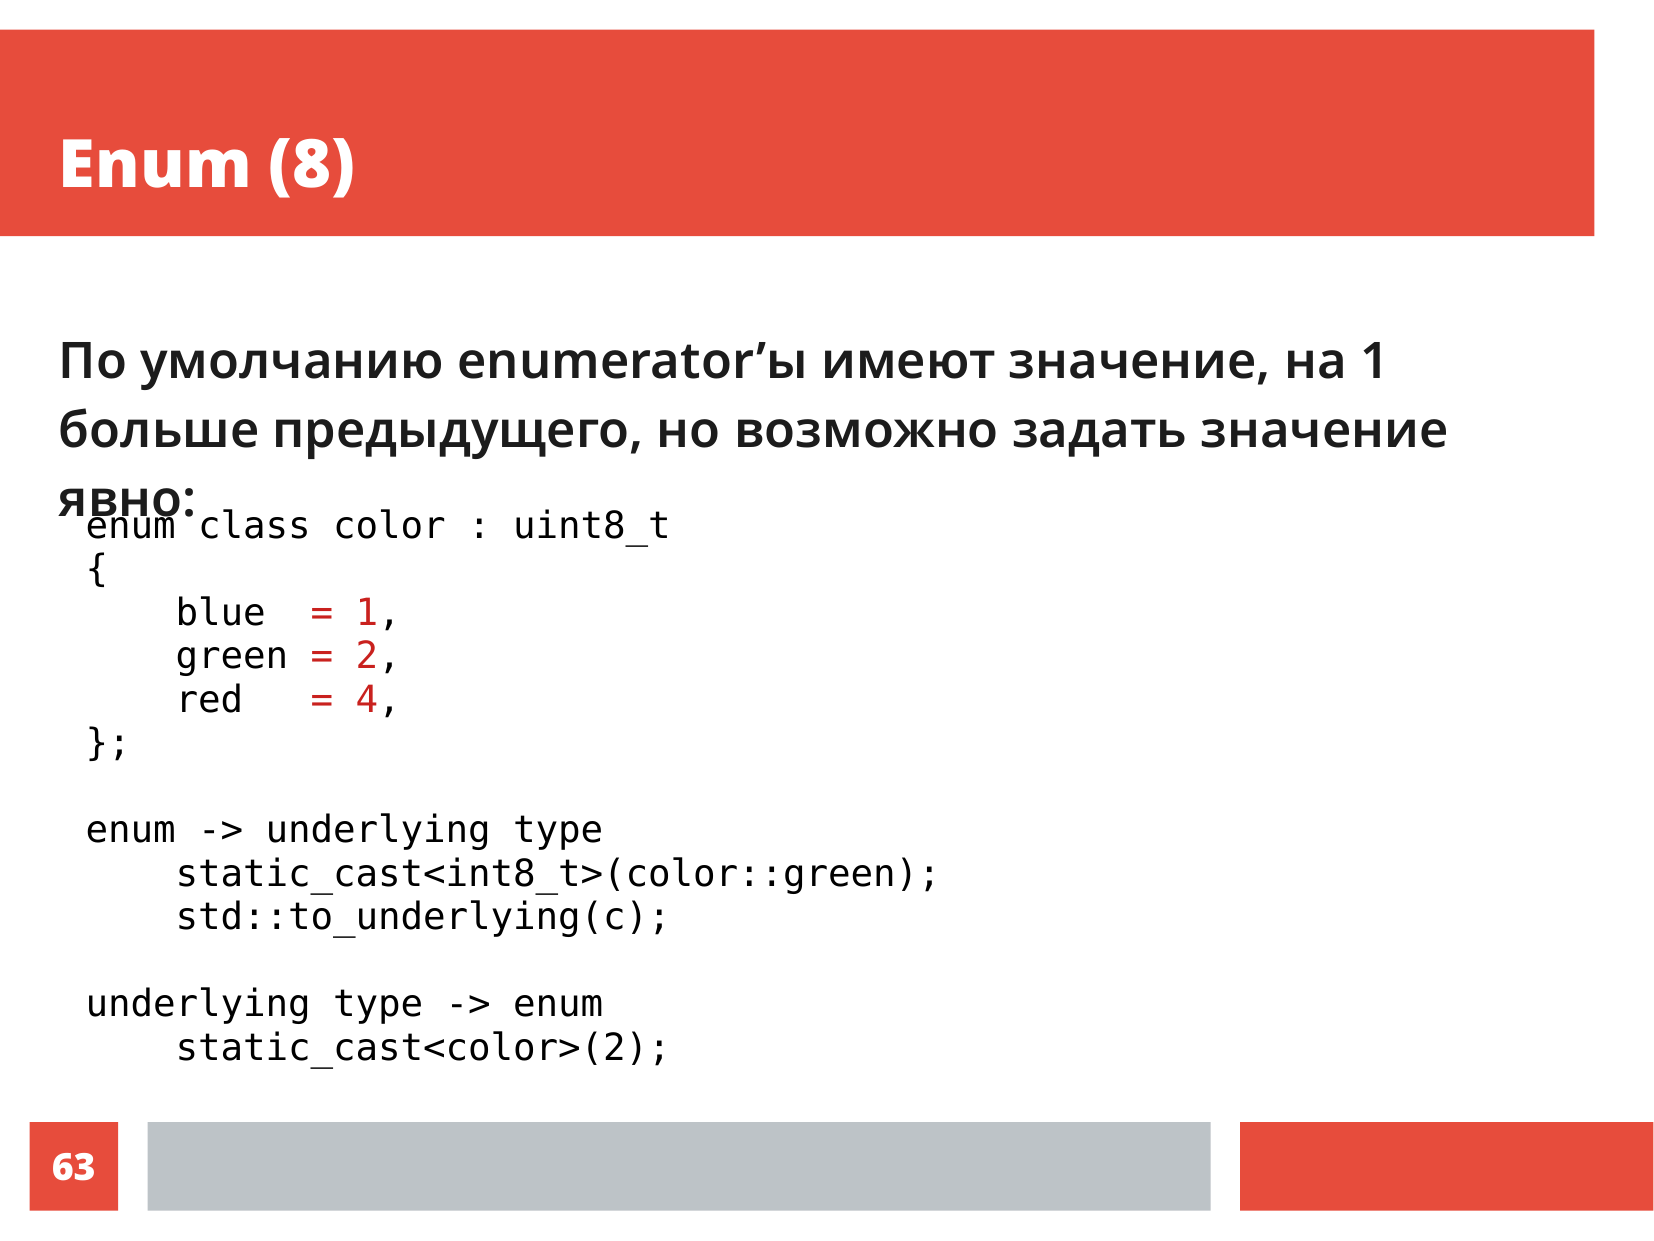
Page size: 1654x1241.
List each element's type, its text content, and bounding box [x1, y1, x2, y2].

text_box enum class color : uint8_t { blue = 1, green = 2, red = 4, }; enum -> underlying type static_cast<int8_t>(color::green); std::to_underlying(c); underlying type -> enum static_cast<color>(2); [70, 496, 1482, 1164]
list По умолчанию enumerator’ы имеют значение, на 1 больше предыдущего, но возможно задать значение явно: [59, 324, 1565, 532]
title Enum (8) [59, 59, 1595, 207]
